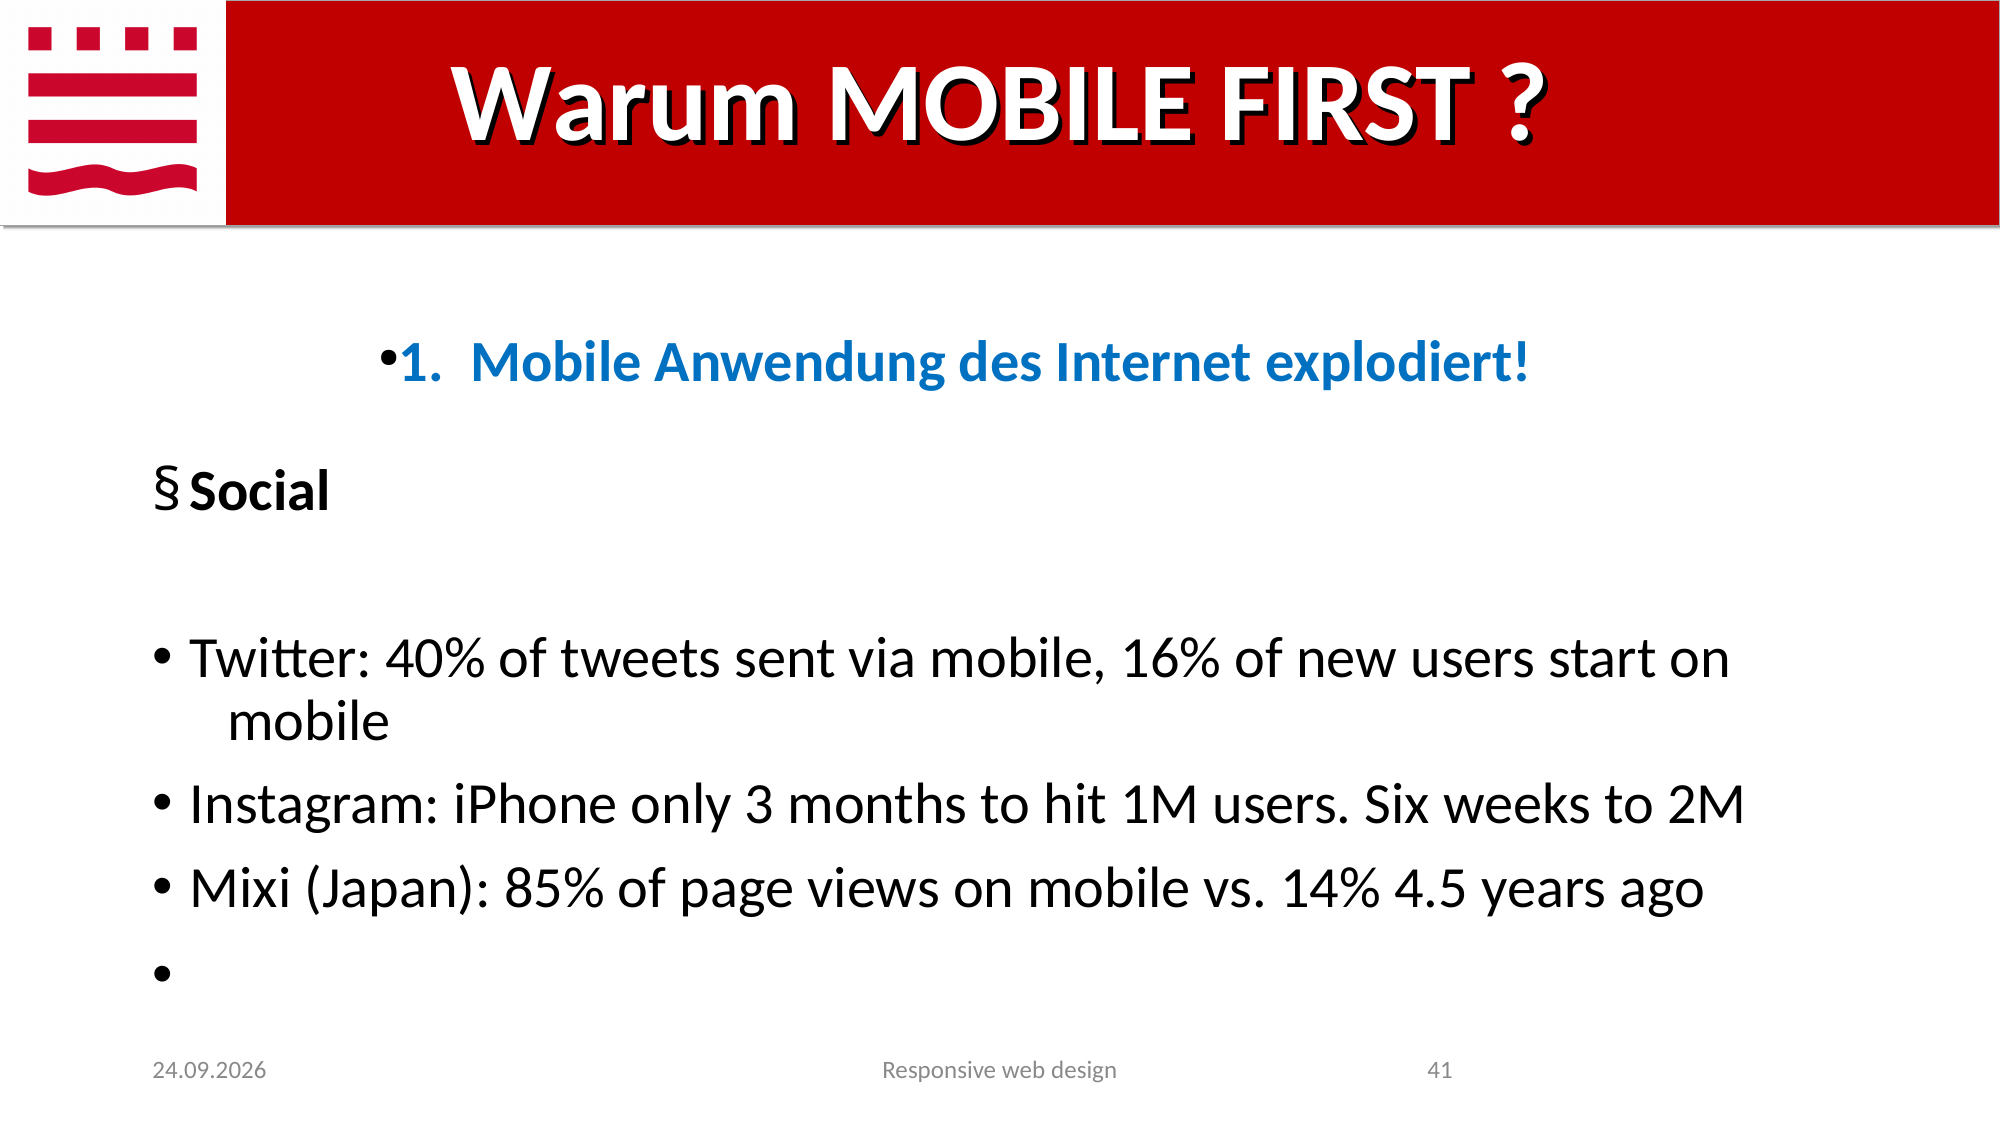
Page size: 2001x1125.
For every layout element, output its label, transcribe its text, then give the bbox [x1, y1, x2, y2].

title 1. Mobile Anwendung des Internet explodiert! [92, 287, 1818, 438]
text_box 2017/4/30 [137, 1042, 588, 1103]
text_box Warum MOBILE FIRST ? [226, 0, 2000, 225]
text_box Responsive web design [662, 1042, 1338, 1103]
list Social Twitter: 40% of tweets sent via mobile, 16% of new users start on mobile Instagram: iPhone only 3 months to hit 1M users. Six weeks to 2M Mixi (Japan): 85% of page views on mobile vs. 14% 4.5 years ago [137, 452, 1863, 1014]
picture [0, 0, 226, 225]
text_box [1412, 1042, 1863, 1103]
